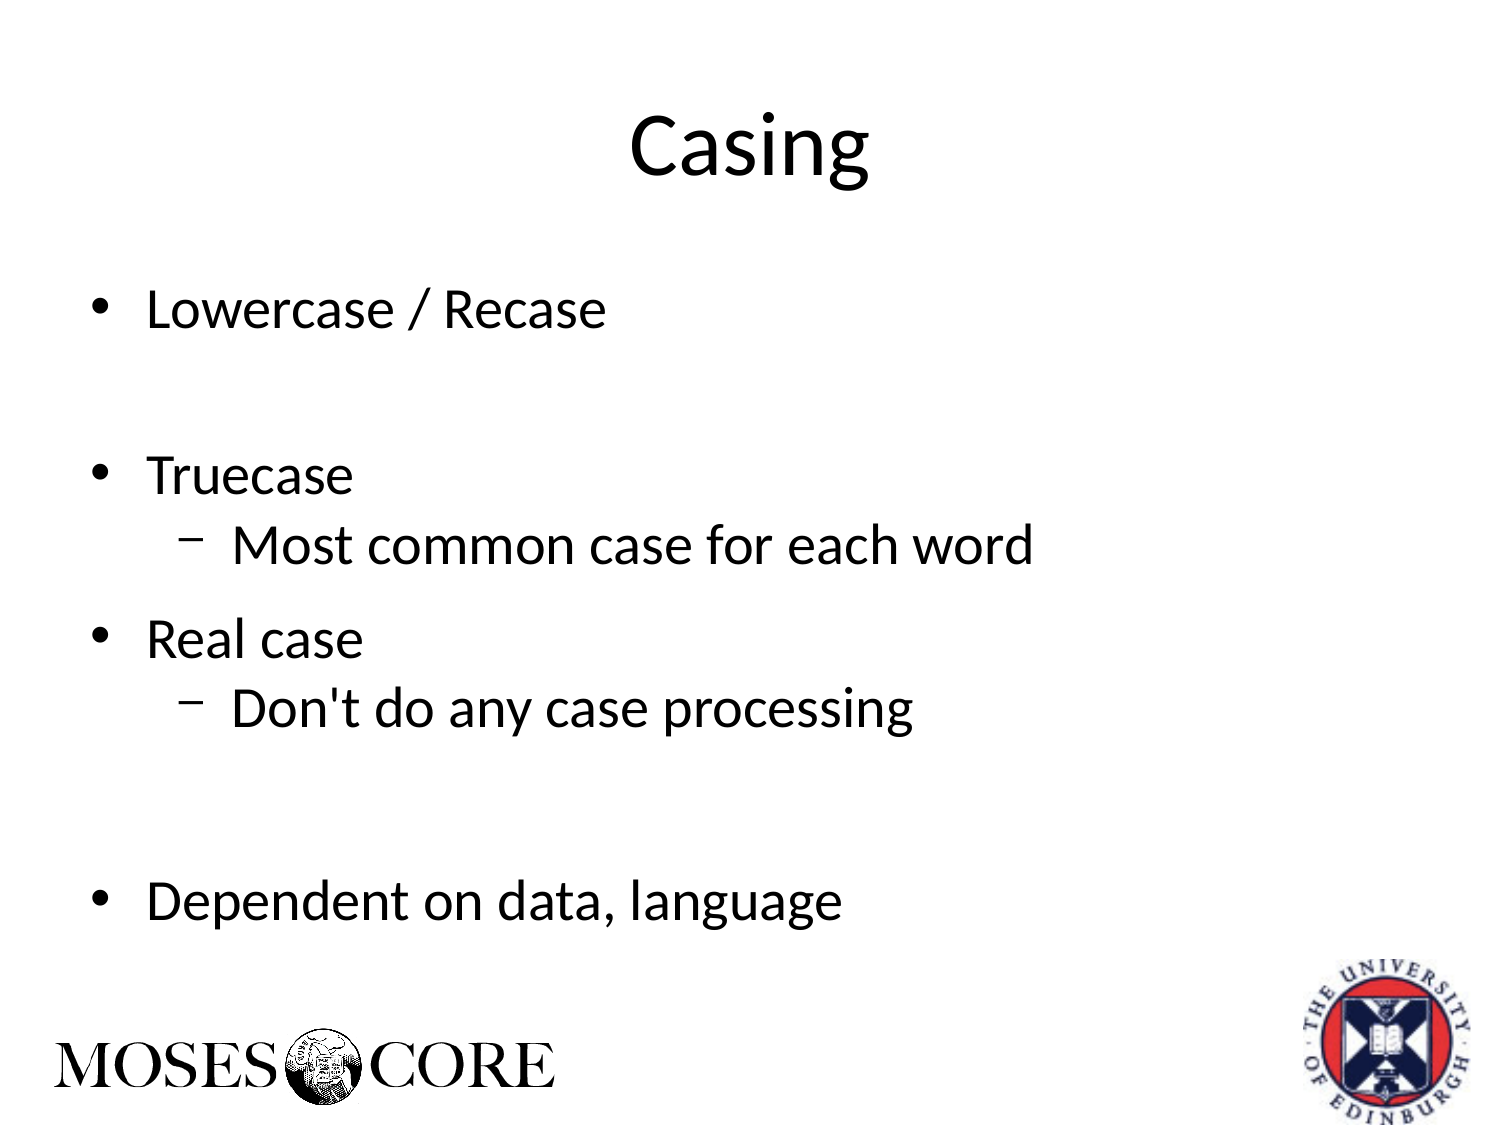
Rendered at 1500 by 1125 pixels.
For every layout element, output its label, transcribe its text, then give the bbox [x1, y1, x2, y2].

picture [1303, 959, 1475, 1125]
title Casing [75, 45, 1426, 233]
picture [53, 1025, 555, 1108]
list Lowercase / Recase Truecase Most common case for each word Real case Don't do any case processing Dependent on data, language [75, 262, 1426, 1006]
